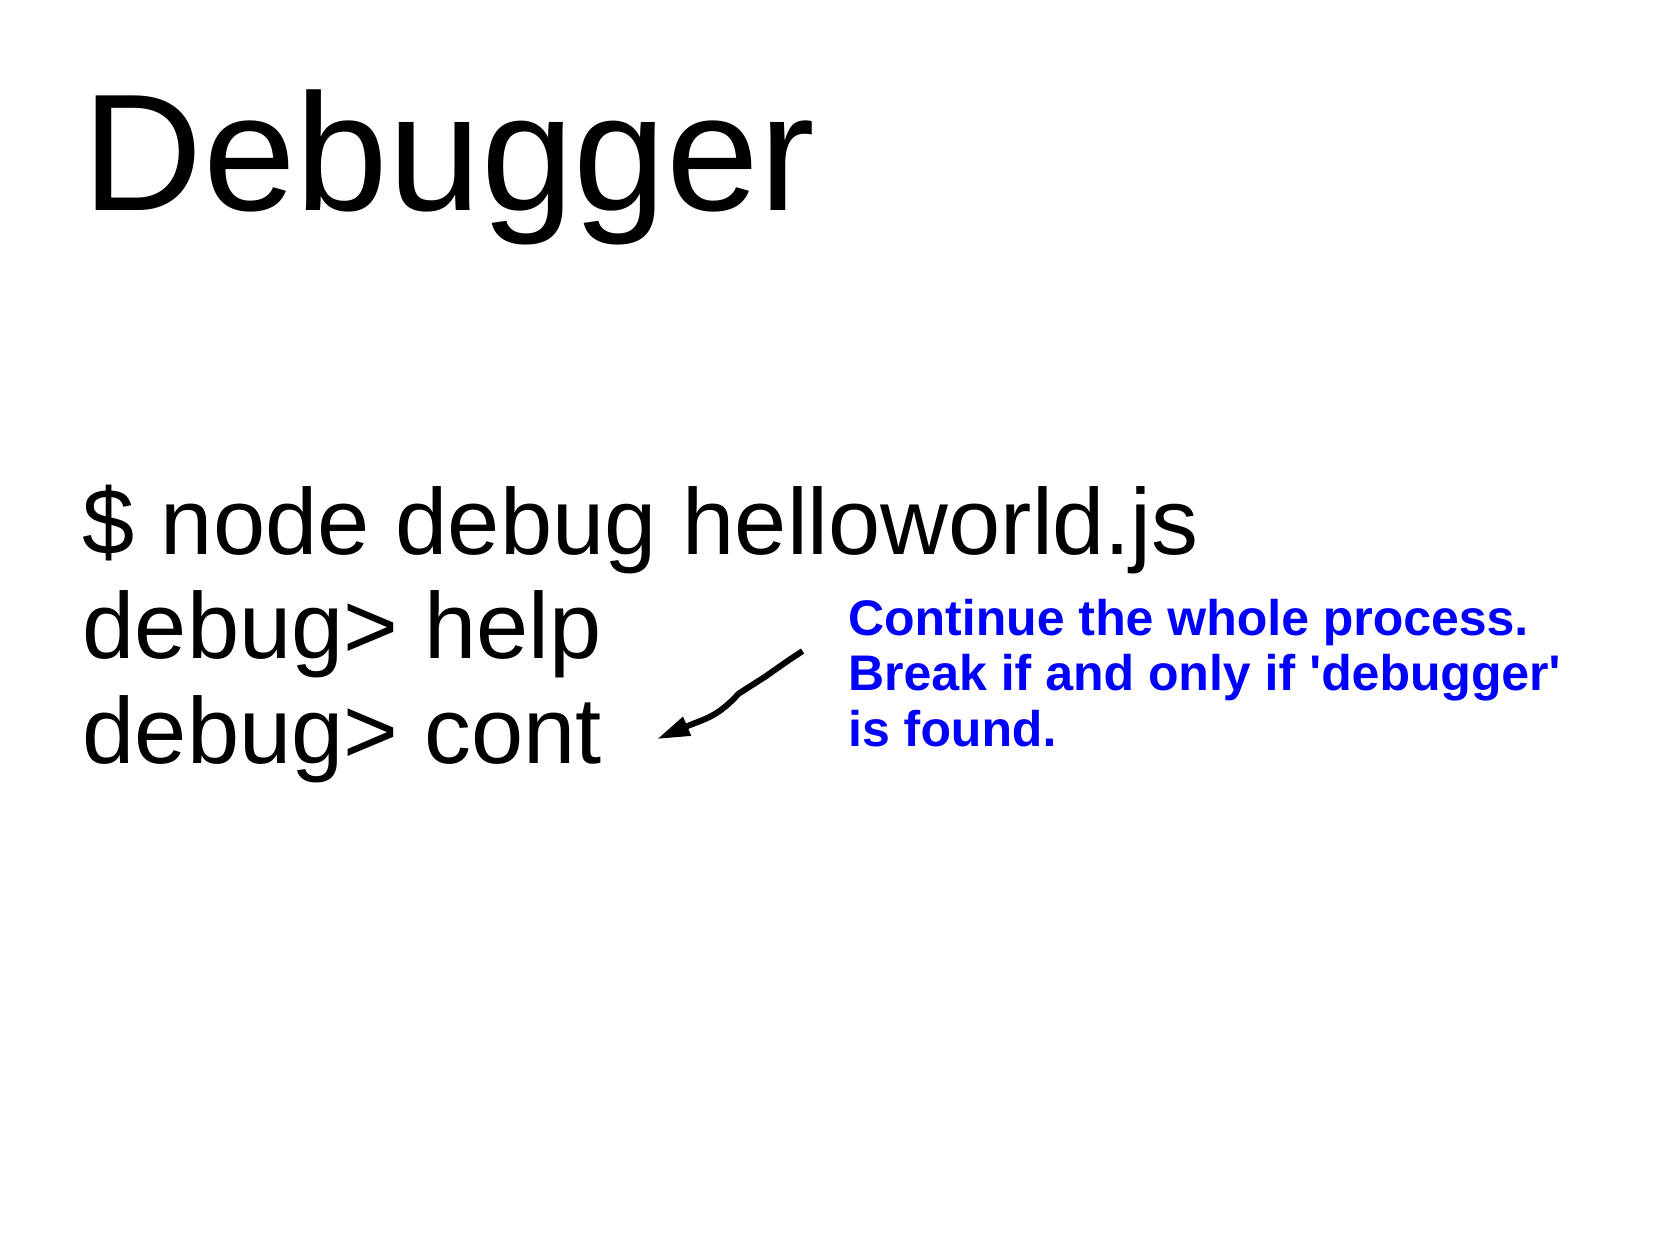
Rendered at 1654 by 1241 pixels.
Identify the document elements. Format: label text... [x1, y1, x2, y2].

subtitle $ node debug helloworld.js debug> help debug> cont [82, 266, 1538, 987]
text_box Continue the whole process. Break if and only if 'debugger' is found. [833, 582, 1587, 765]
title Debugger [82, 49, 1571, 257]
